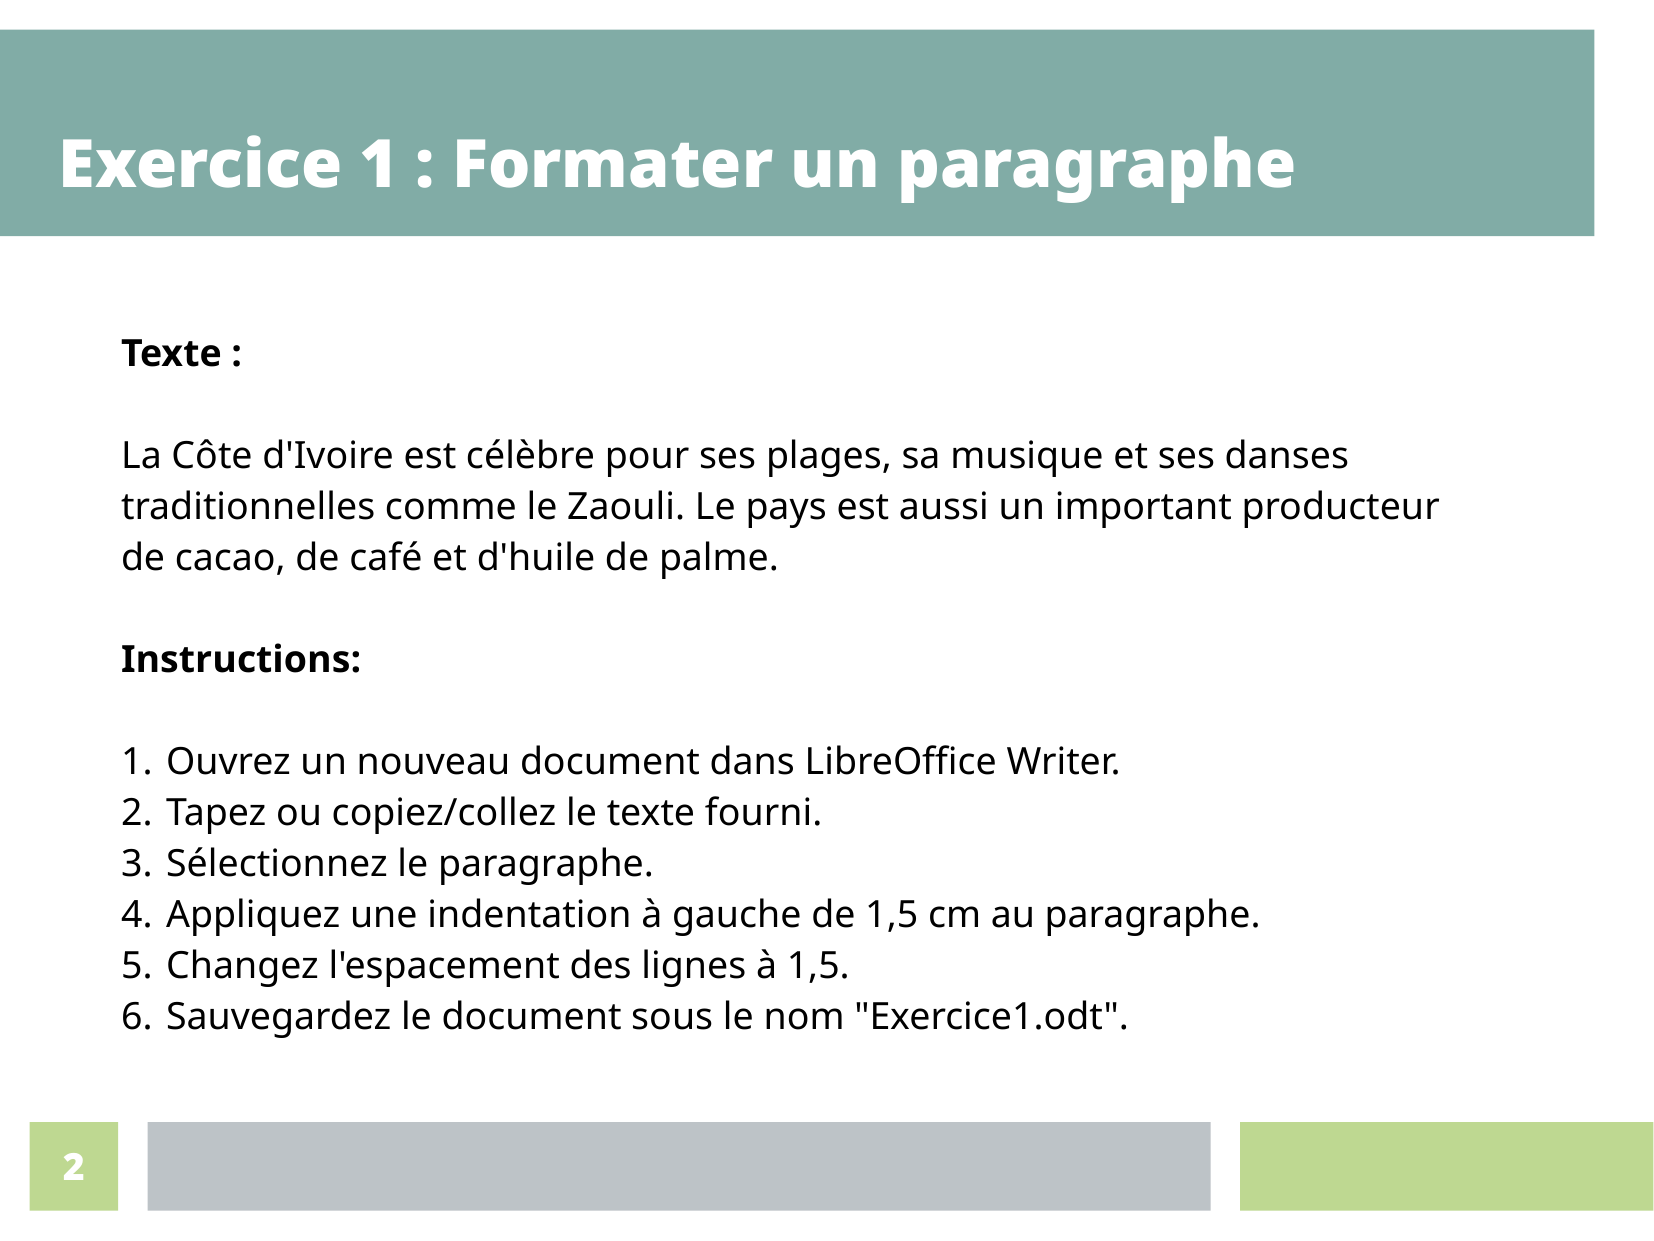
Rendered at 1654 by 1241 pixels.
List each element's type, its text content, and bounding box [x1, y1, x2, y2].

title Exercice 1 : Formater un paragraphe [59, 59, 1595, 207]
text_box Texte : La Côte d'Ivoire est célèbre pour ses plages, sa musique et ses danses traditionnelles comme le Zaouli. Le pays est aussi un important producteur de cacao, de café et d'huile de palme. Instructions: Ouvrez un nouveau document dans LibreOffice Writer. Tapez ou copiez/collez le texte fourni. Sélectionnez le paragraphe. Appliquez une indentation à gauche de 1,5 cm au paragraphe. Changez l'espacement des lignes à 1,5. Sauvegardez le document sous le nom "Exercice1.odt". [106, 318, 1489, 1102]
